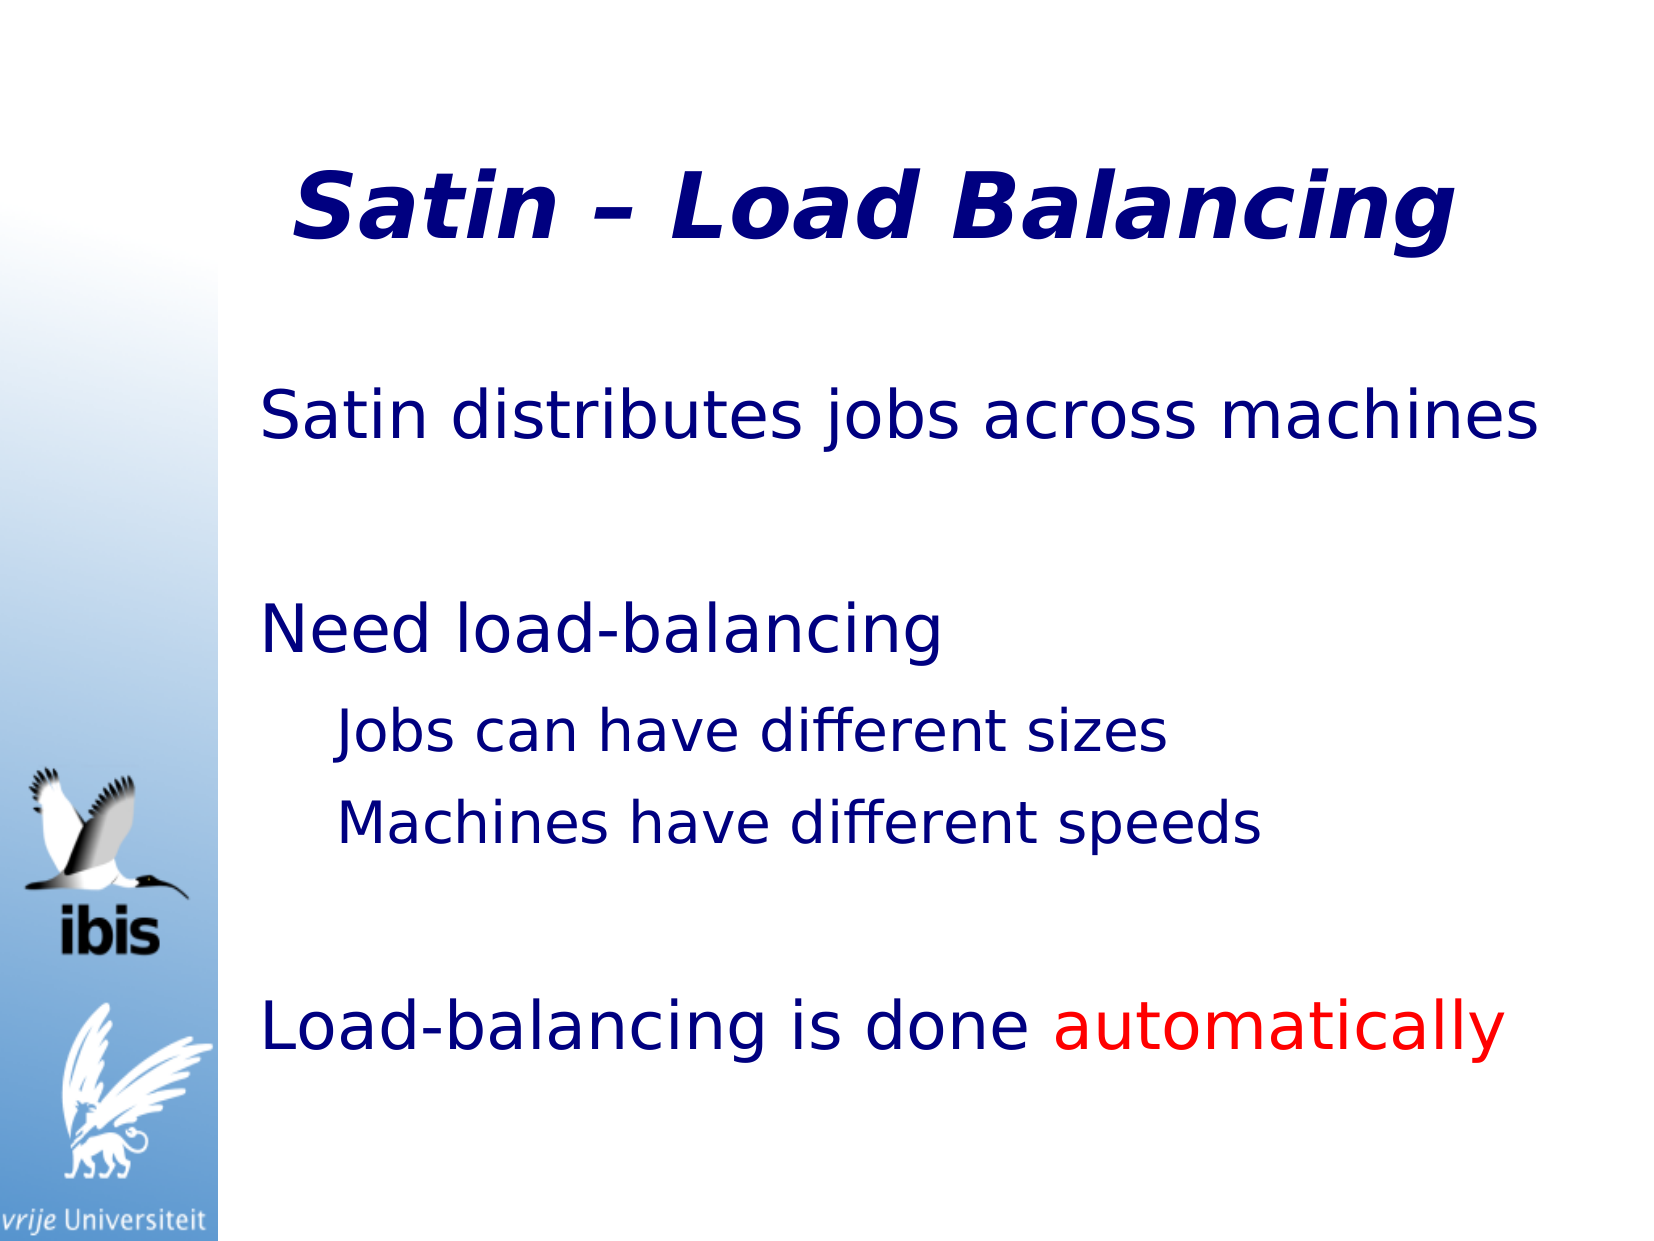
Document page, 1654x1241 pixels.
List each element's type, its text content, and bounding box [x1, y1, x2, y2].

list Satin distributes jobs across machines Need load-balancing Jobs can have different sizes Machines have different speeds Load-balancing is done automatically [241, 376, 1654, 1202]
picture [0, 0, 218, 1241]
title Satin – Load Balancing [219, 102, 1534, 311]
